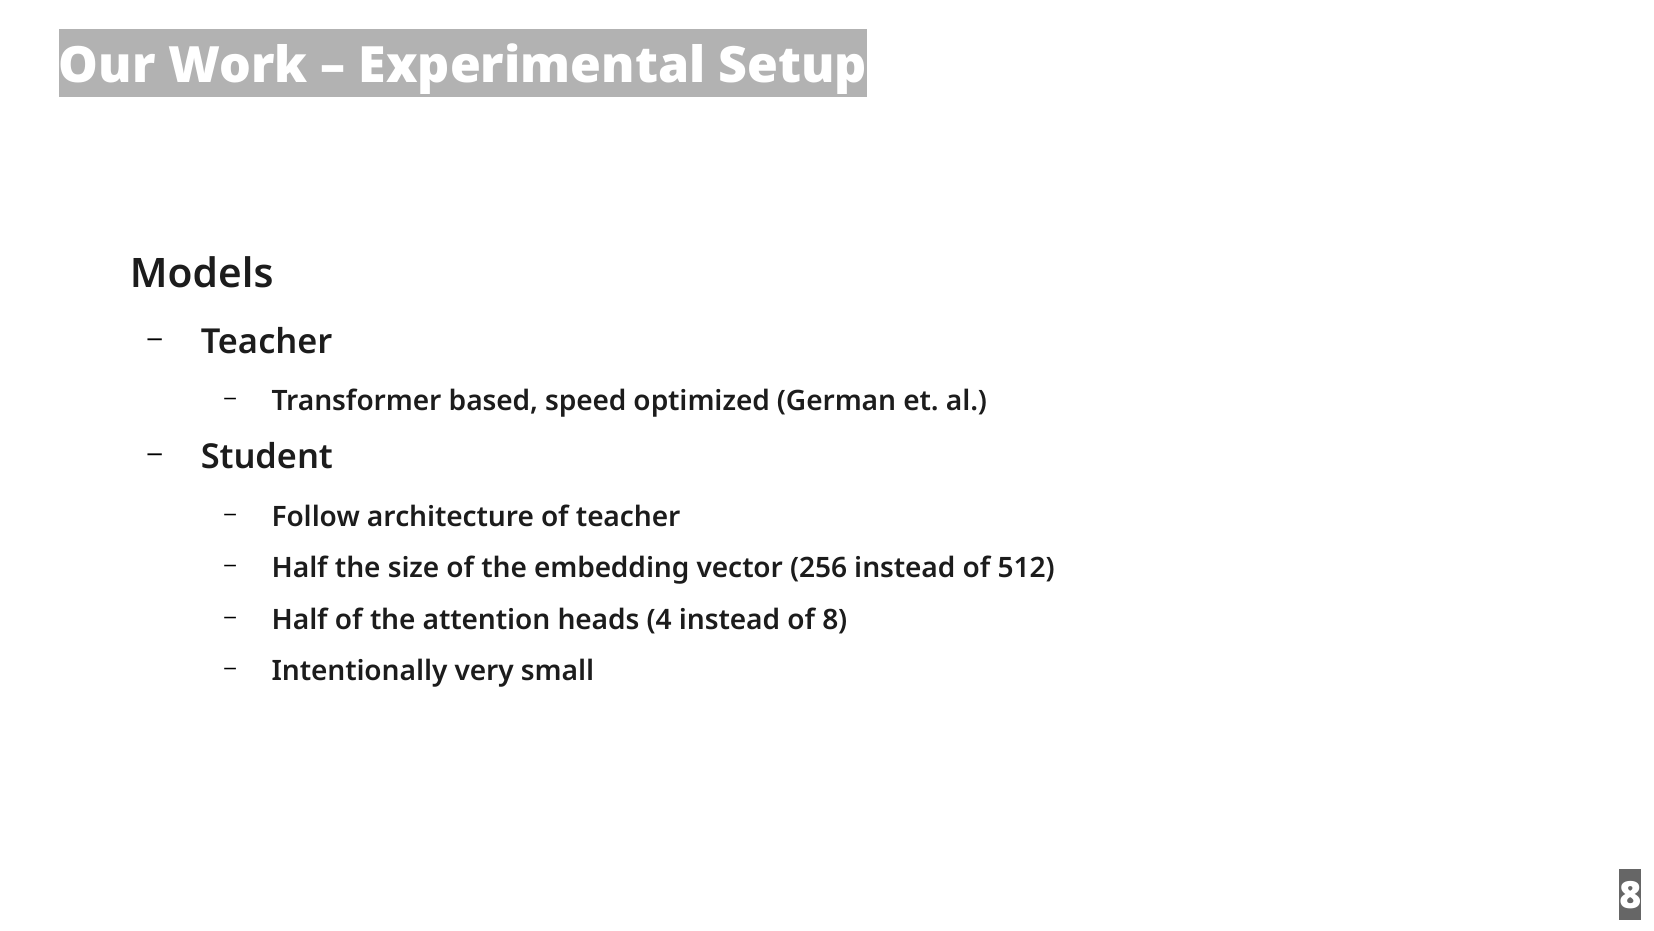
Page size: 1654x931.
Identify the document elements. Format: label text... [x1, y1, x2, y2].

list Models Teacher Transformer based, speed optimized (German et. al.) Student Follow architecture of teacher Half the size of the embedding vector (256 instead of 512) Half of the attention heads (4 instead of 8) Intentionally very small [59, 243, 1565, 820]
title Our Work – Experimental Setup [59, 0, 1595, 98]
